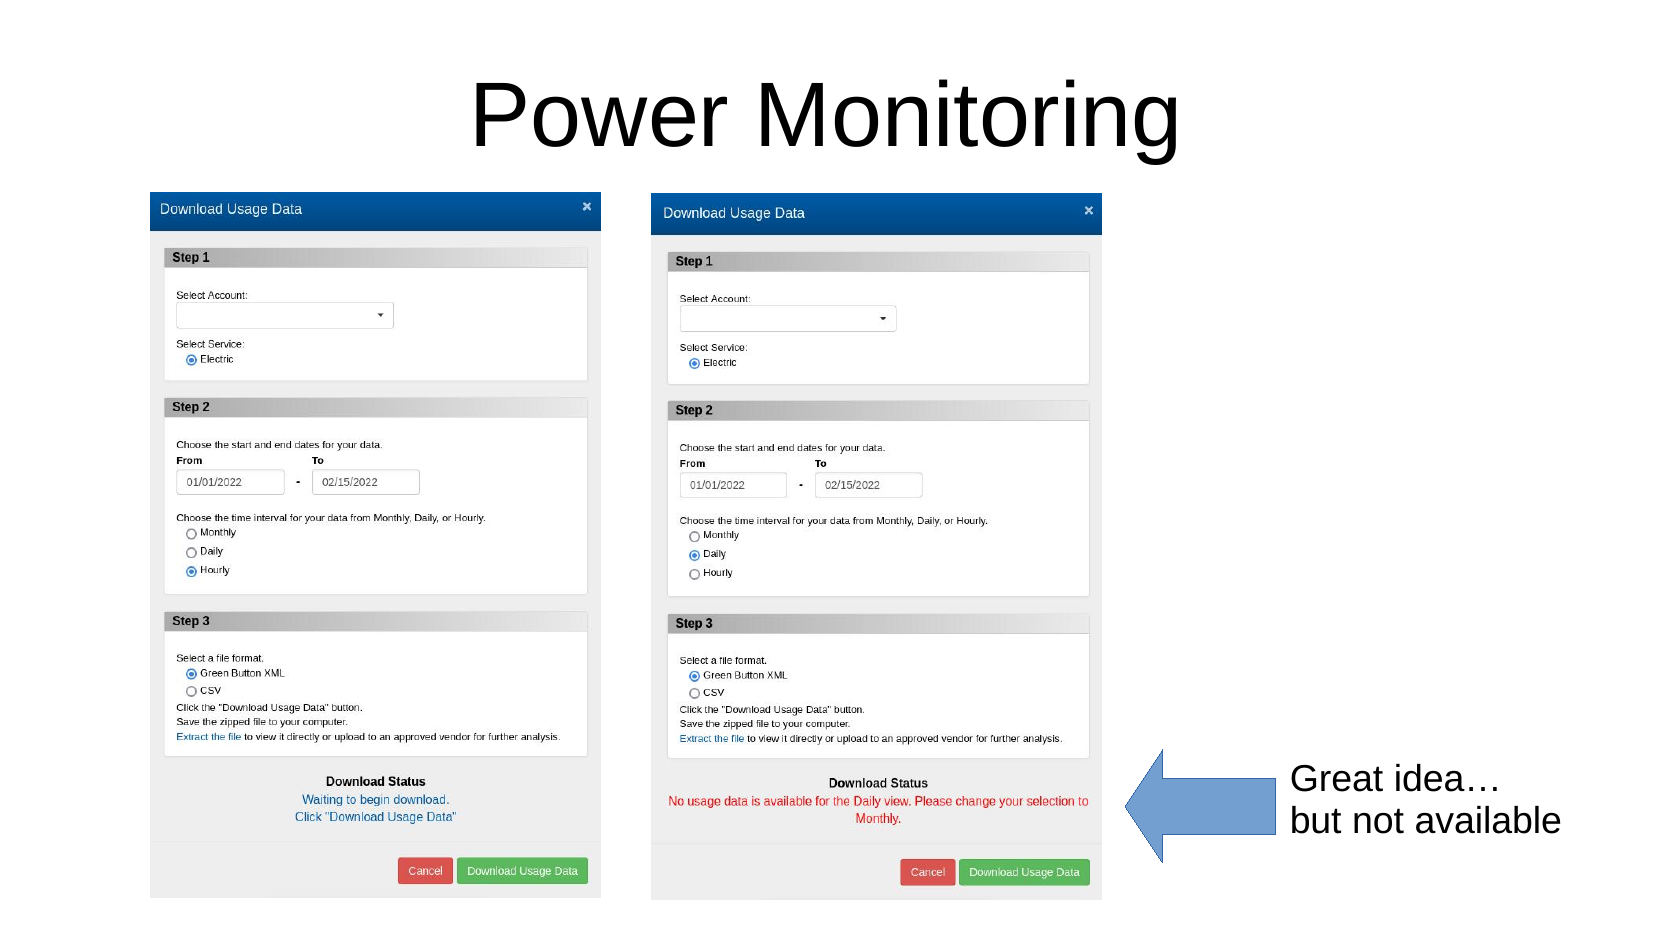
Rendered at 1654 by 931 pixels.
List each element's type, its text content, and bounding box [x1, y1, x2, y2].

text_box [1125, 749, 1275, 863]
title Power Monitoring [82, 37, 1571, 193]
picture [150, 192, 601, 898]
picture [651, 193, 1102, 901]
text_box Great idea… but not available [1275, 750, 1613, 891]
